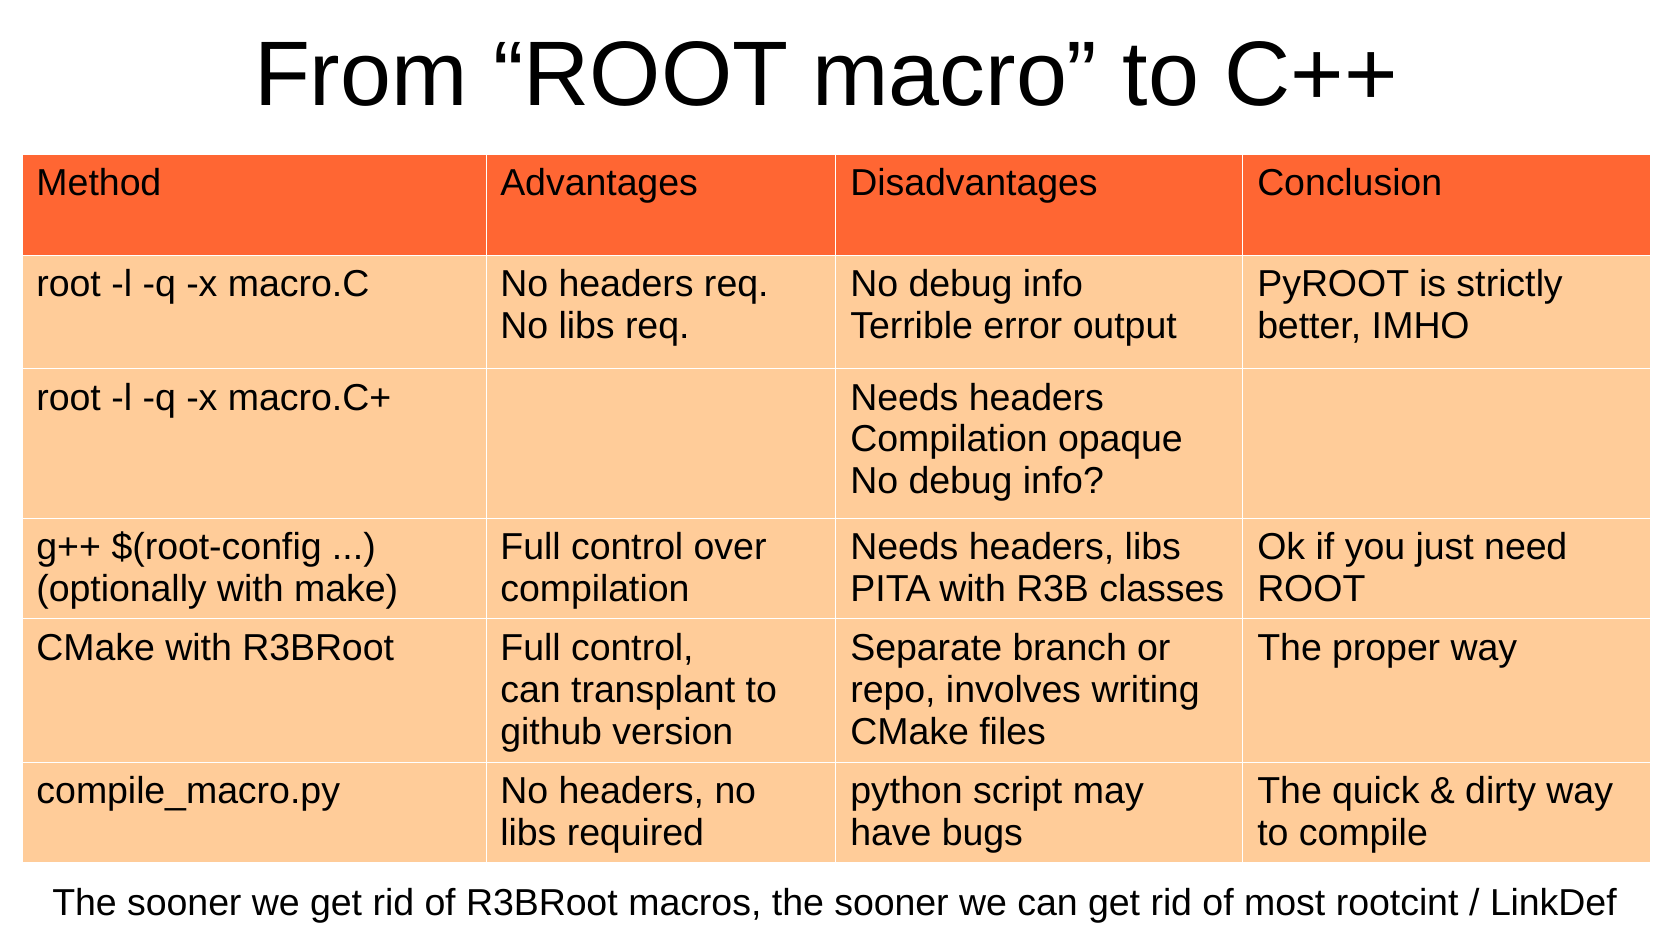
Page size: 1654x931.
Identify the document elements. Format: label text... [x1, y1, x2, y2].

table_cell No headers, no libs required [487, 763, 835, 862]
table_header Method [23, 155, 486, 255]
table_header Conclusion [1243, 155, 1650, 255]
table_cell root -l -q -x macro.C+ [23, 369, 486, 518]
table_header Disadvantages [836, 155, 1242, 255]
table_cell root -l -q -x macro.C [23, 256, 486, 368]
table_header Advantages [487, 155, 835, 255]
title From “ROOT macro” to C++ [82, 0, 1571, 152]
table_cell [1243, 369, 1650, 518]
text_box The sooner we get rid of R3BRoot macros, the sooner we can get rid of most rootcint / LinkDef [37, 873, 1633, 931]
table_cell compile_macro.py [23, 763, 486, 862]
table_cell Needs headers Compilation opaque No debug info? [836, 369, 1242, 518]
table_cell Needs headers, libs PITA with R3B classes [836, 519, 1242, 618]
table_cell Full control over compilation [487, 519, 835, 618]
table_cell No debug info Terrible error output [836, 256, 1242, 368]
table_cell The quick & dirty way to compile [1243, 763, 1650, 862]
table_cell Separate branch or repo, involves writing CMake files [836, 619, 1242, 762]
table_cell Full control, can transplant to github version [487, 619, 835, 762]
table_cell The proper way [1243, 619, 1650, 762]
table_cell python script may have bugs [836, 763, 1242, 862]
table_cell No headers req. No libs req. [487, 256, 835, 368]
table_cell PyROOT is strictly better, IMHO [1243, 256, 1650, 368]
table_cell [487, 369, 835, 518]
table_cell Ok if you just need ROOT [1243, 519, 1650, 618]
table_cell CMake with R3BRoot [23, 619, 486, 762]
table_cell g++ $(root-config ...) (optionally with make) [23, 519, 486, 618]
